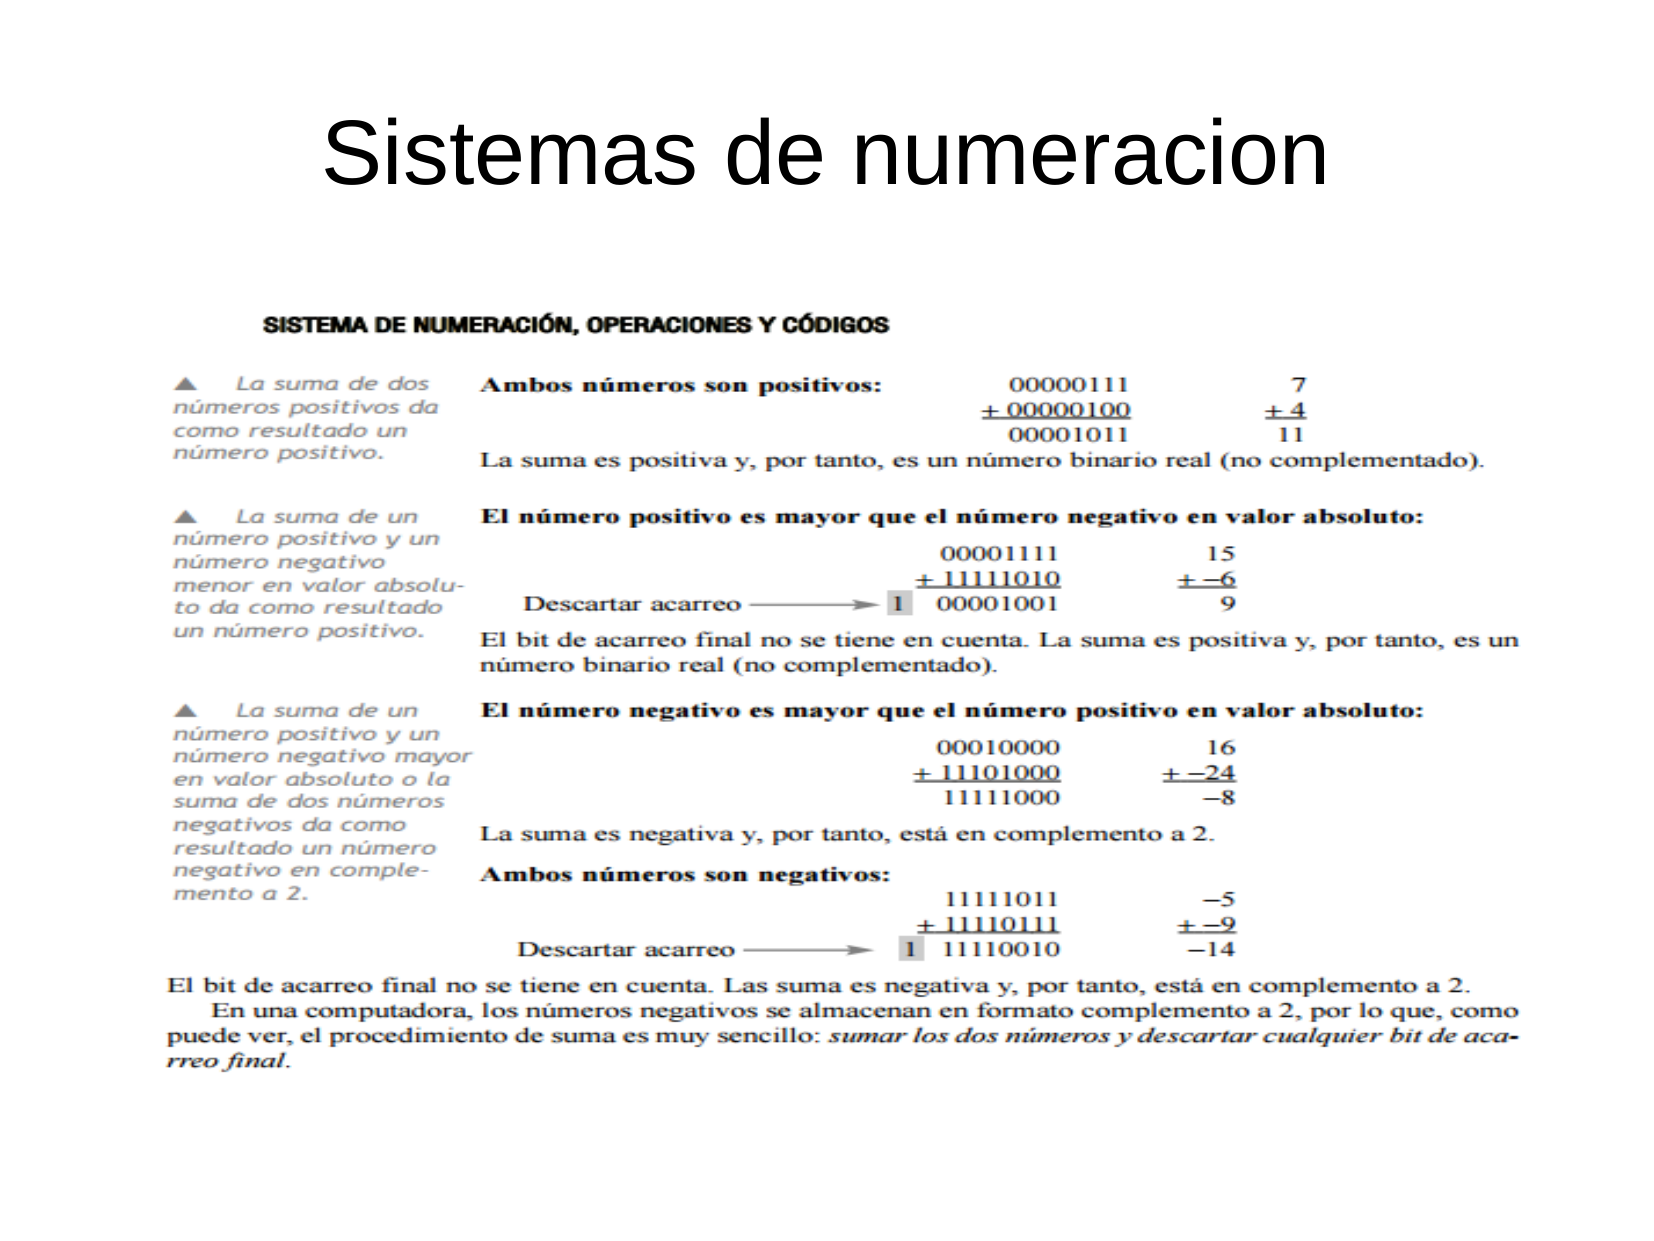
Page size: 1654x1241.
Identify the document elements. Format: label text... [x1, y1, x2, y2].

title Sistemas de numeracion [82, 49, 1571, 257]
picture [118, 295, 1565, 1080]
